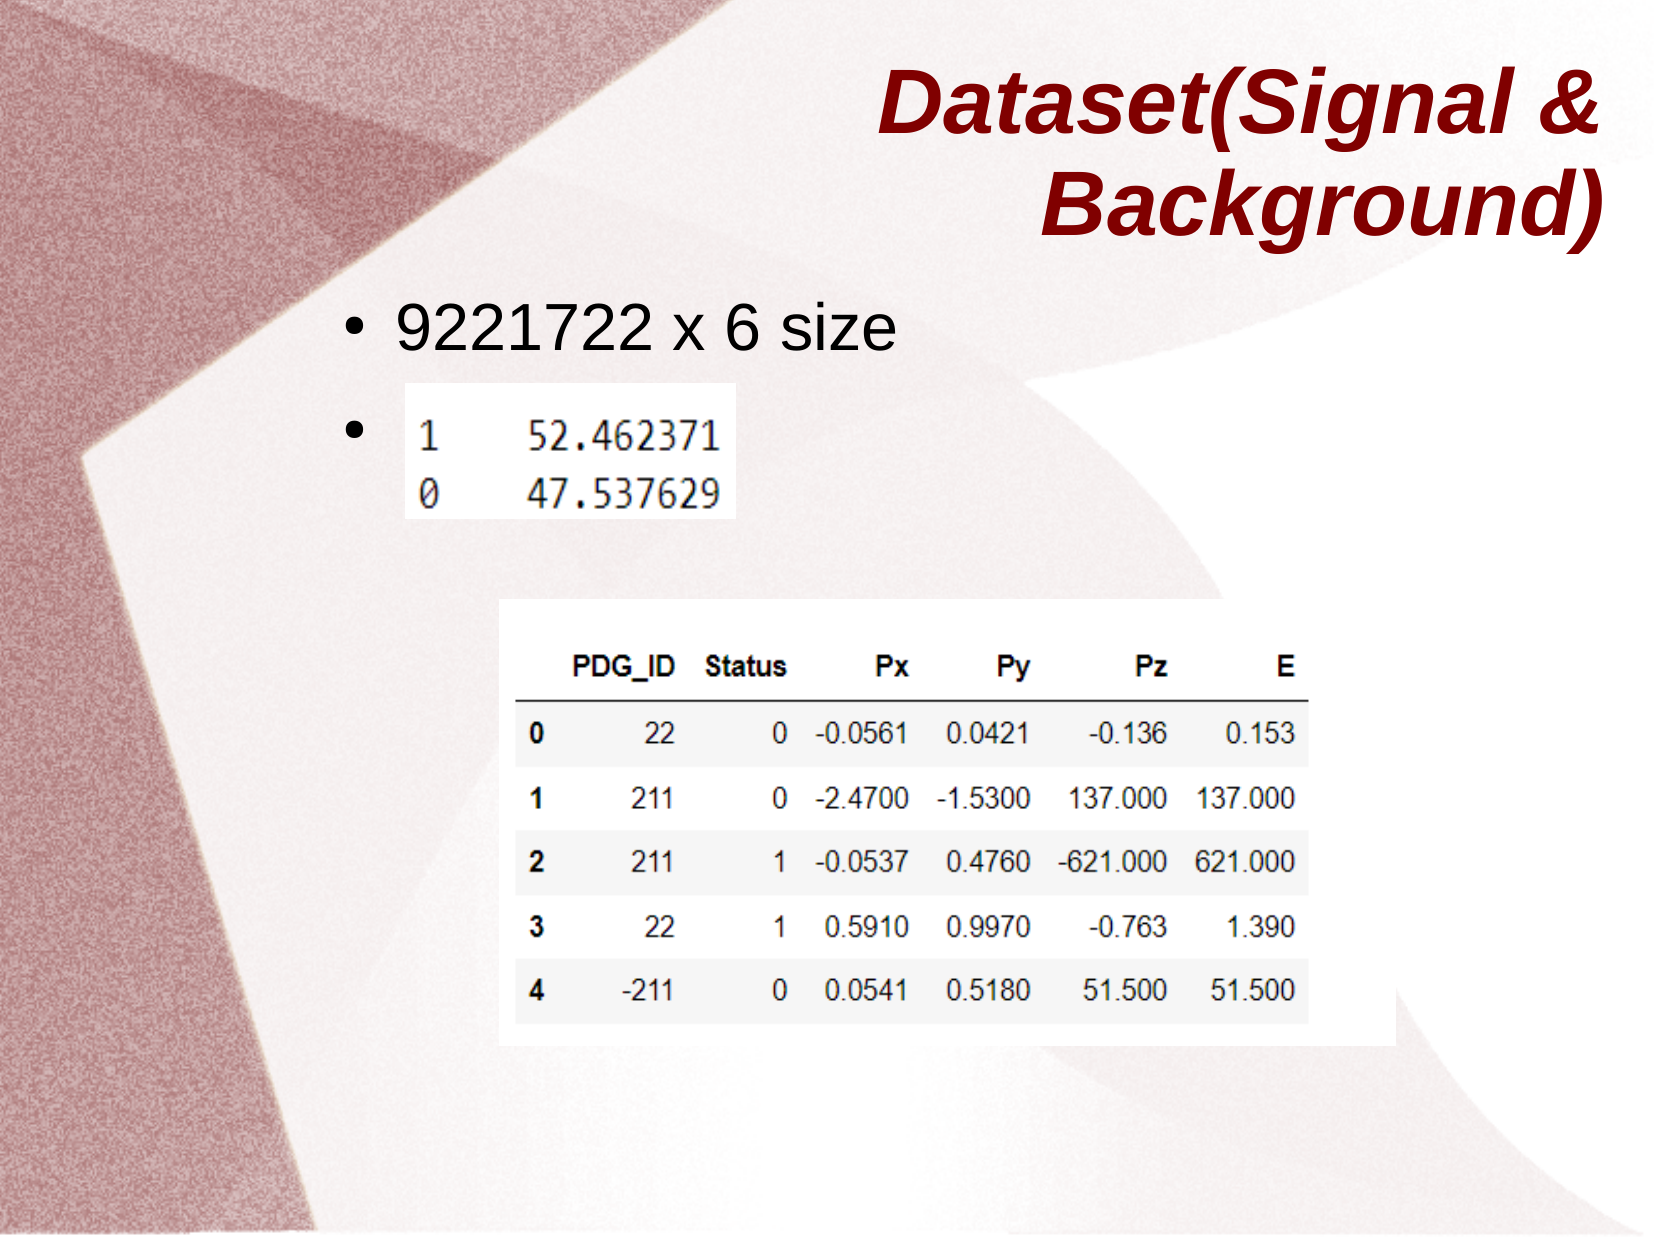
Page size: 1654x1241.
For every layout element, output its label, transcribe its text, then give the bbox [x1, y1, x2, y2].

picture [0, 0, 1654, 1241]
title Dataset(Signal & Background) [596, 49, 1607, 257]
list 9221722 x 6 size [324, 290, 1601, 1078]
